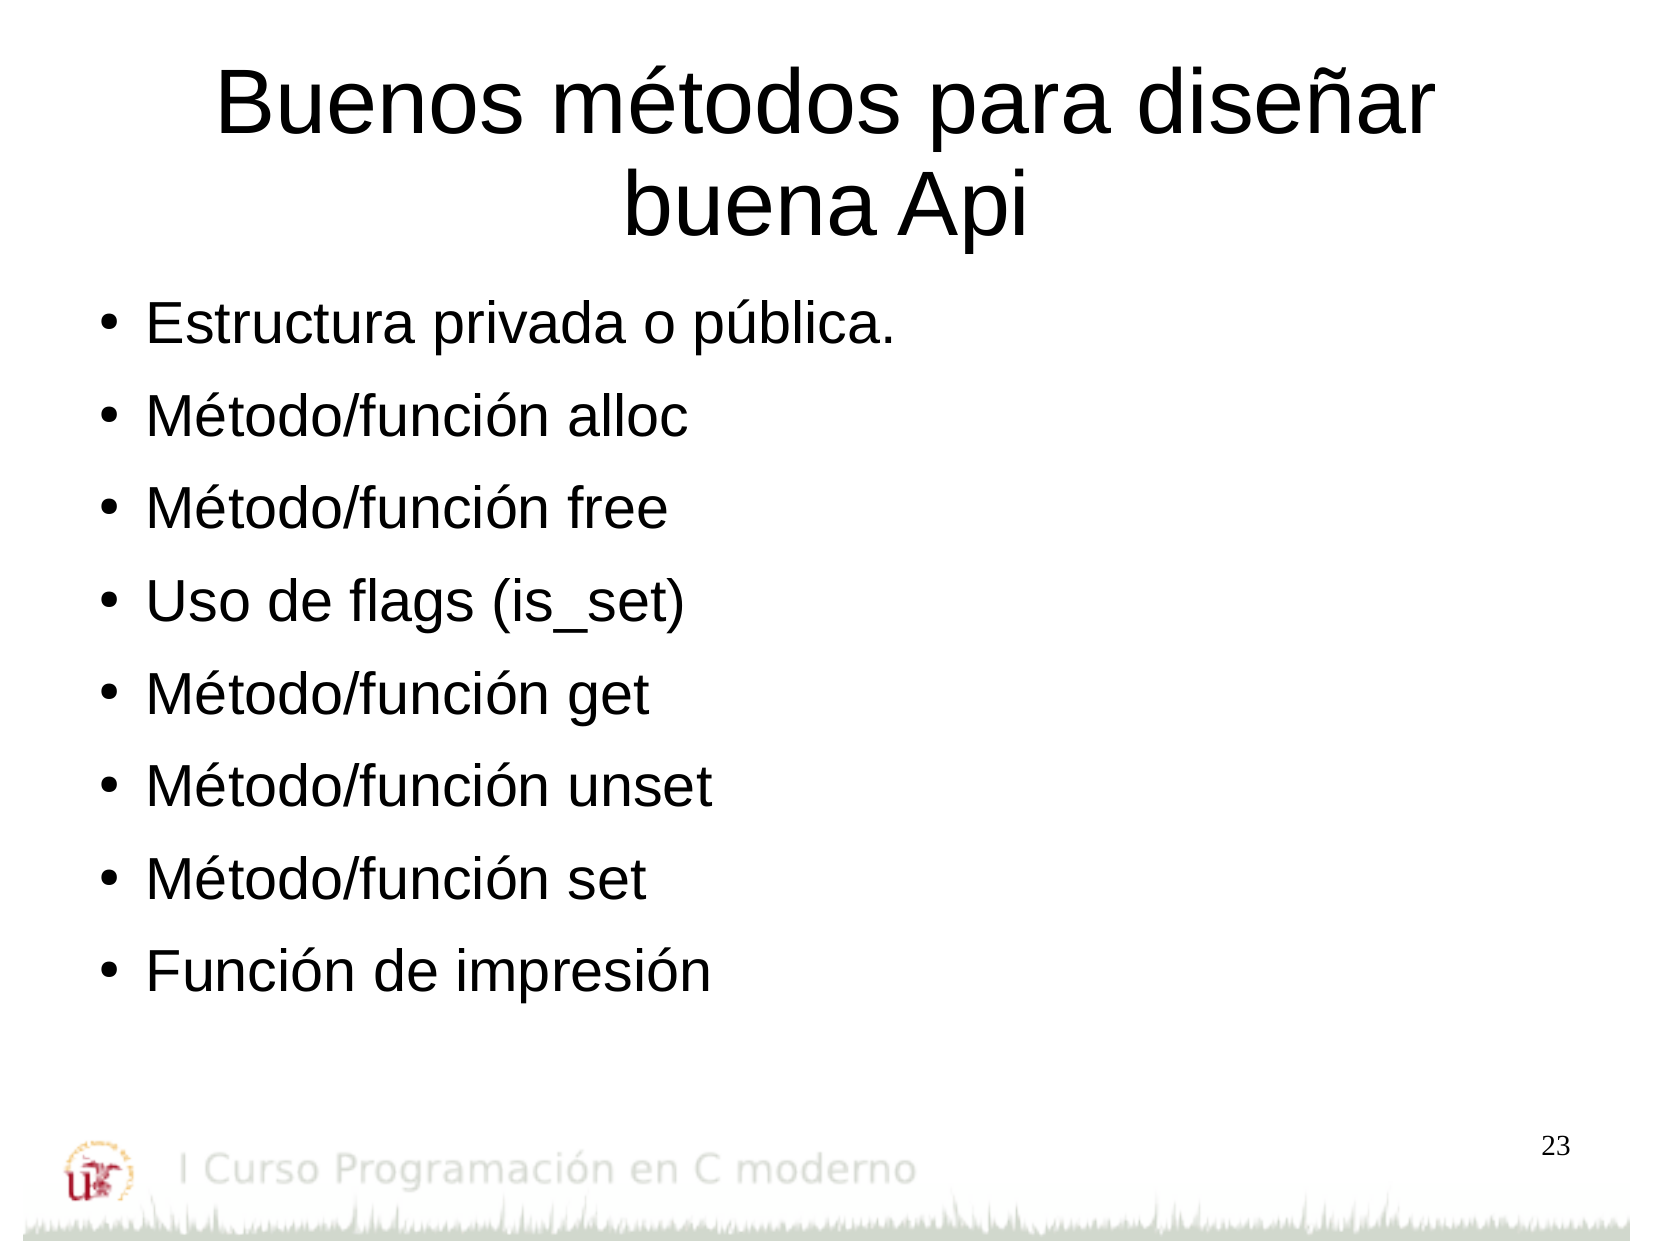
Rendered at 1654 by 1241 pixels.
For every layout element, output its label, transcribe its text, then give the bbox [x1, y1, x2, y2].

picture [23, 1136, 1630, 1241]
title Buenos métodos para diseñar buena Api [82, 49, 1571, 257]
list Estructura privada o pública. Método/función alloc Método/función free Uso de flags (is_set) Método/función get Método/función unset Método/función set Función de impresión [82, 290, 1538, 1010]
